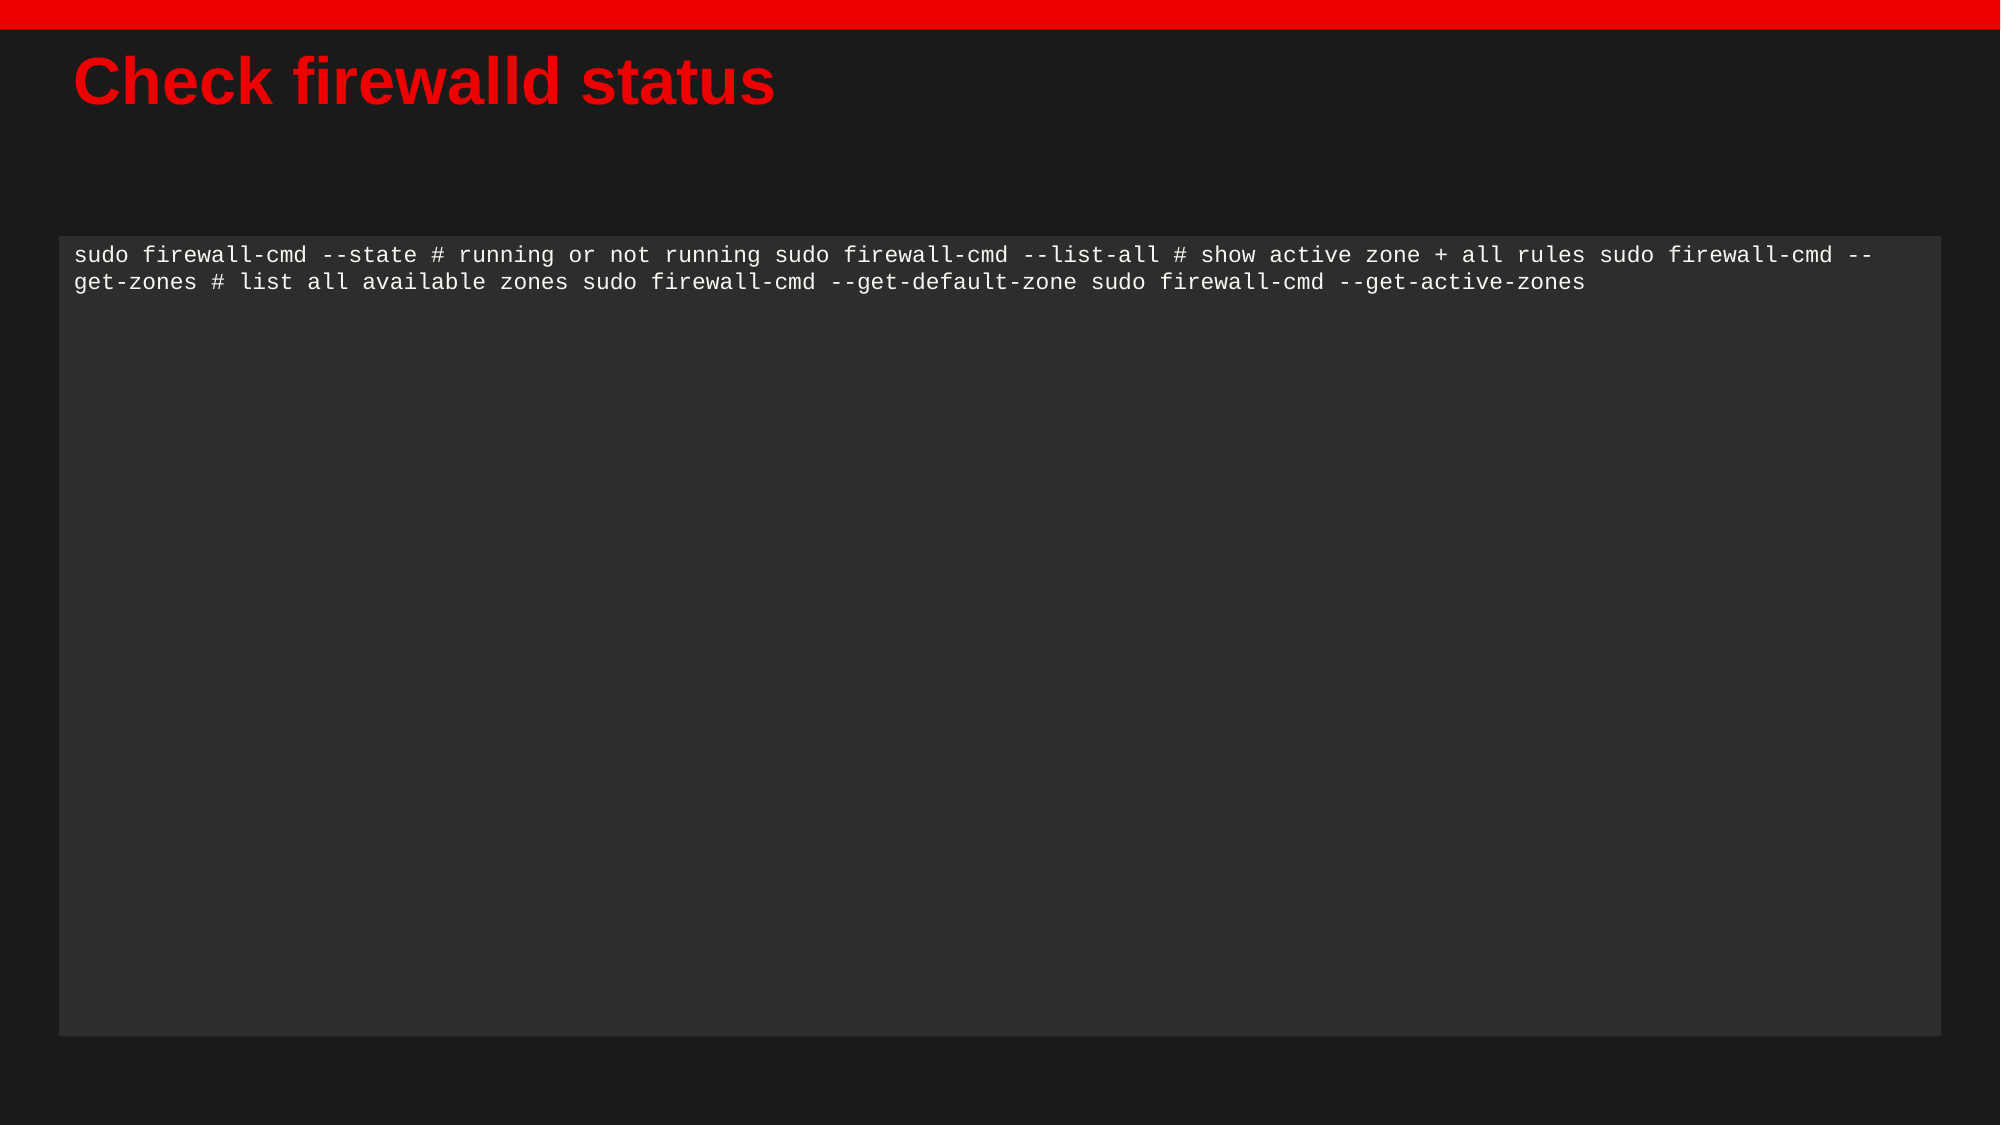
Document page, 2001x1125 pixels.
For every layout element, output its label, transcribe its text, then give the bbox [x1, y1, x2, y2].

text_box sudo firewall-cmd --state # running or not running sudo firewall-cmd --list-all # show active zone + all rules sudo firewall-cmd --get-zones # list all available zones sudo firewall-cmd --get-default-zone sudo firewall-cmd --get-active-zones [59, 236, 1942, 1037]
text_box Check firewalld status [59, 36, 1942, 208]
text_box [0, 0, 2001, 30]
